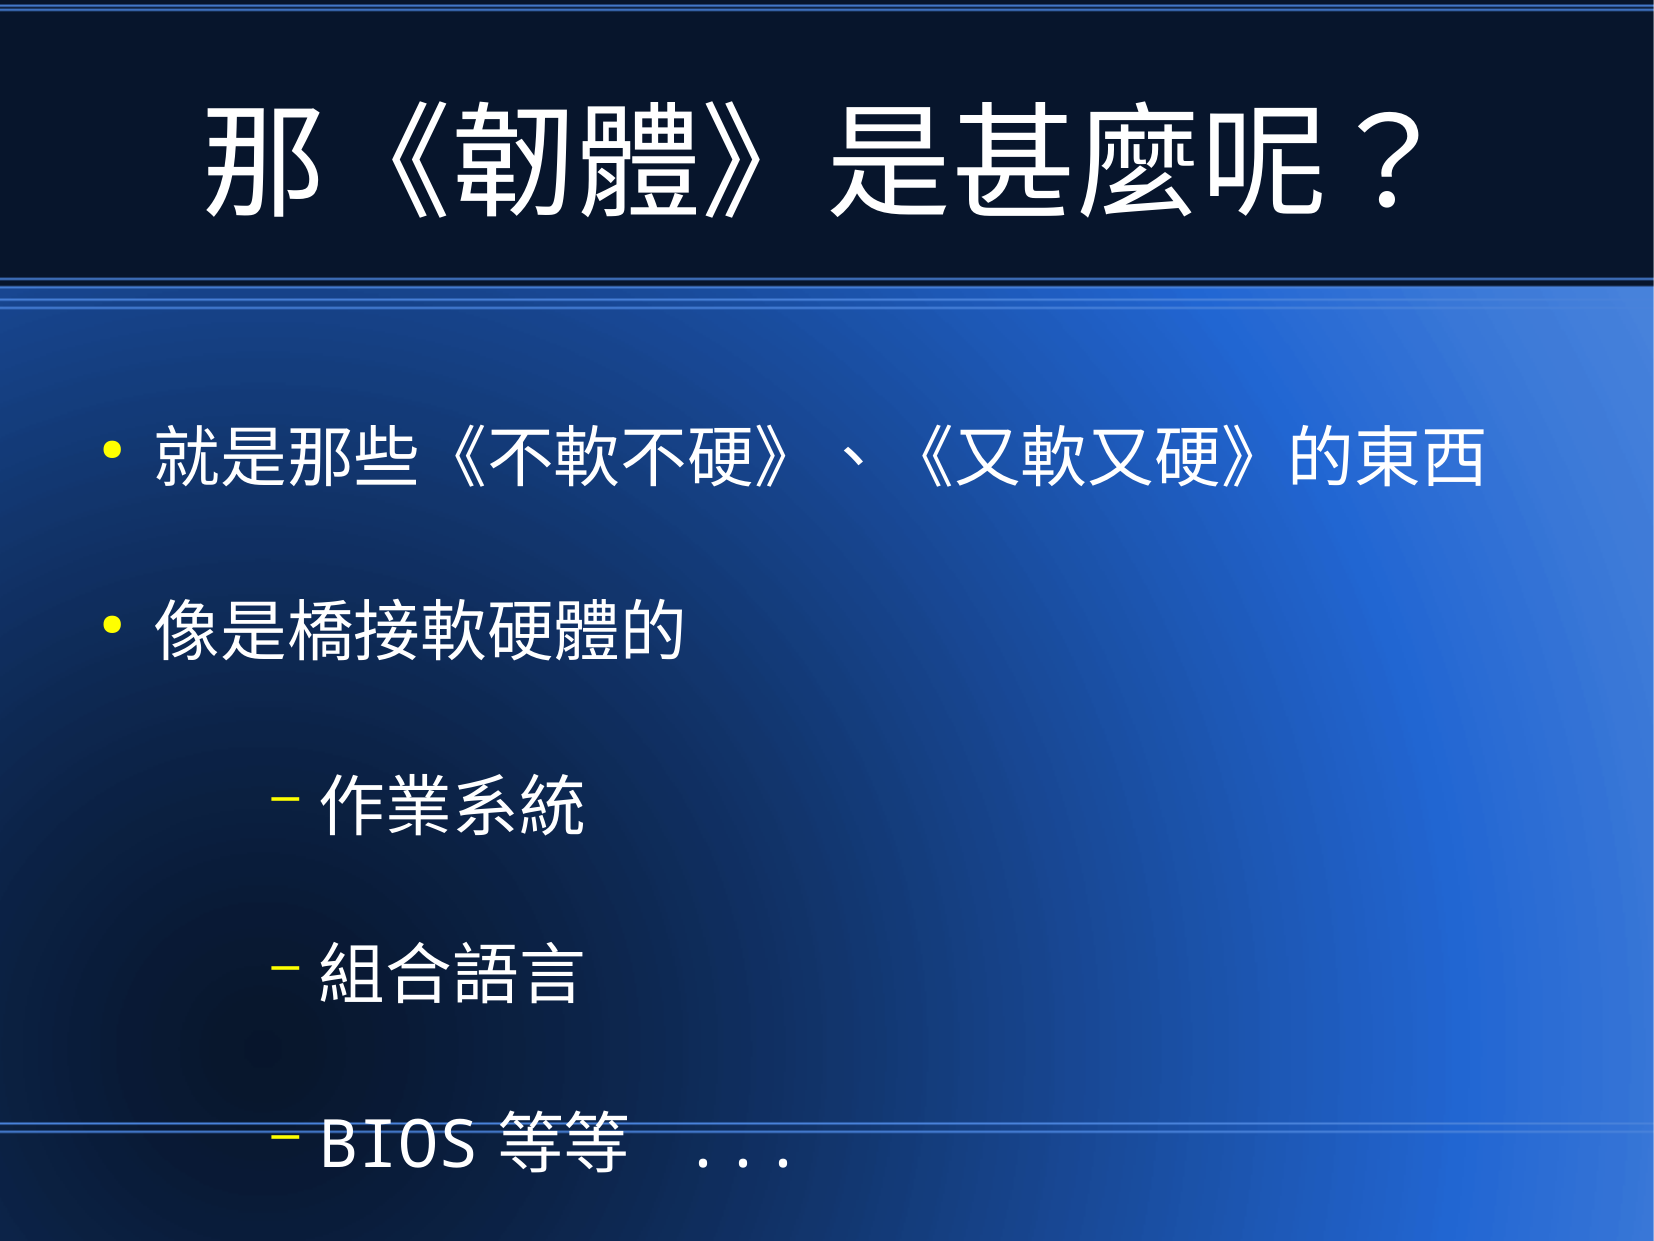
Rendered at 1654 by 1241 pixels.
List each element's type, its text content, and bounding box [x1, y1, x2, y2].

picture [0, 0, 1654, 1241]
title 那《韌體》是甚麼呢？ [82, 49, 1571, 257]
list 就是那些《不軟不硬》、《又軟又硬》的東西 像是橋接軟硬體的 作業系統 組合語言 BIOS等等 ... [82, 355, 1571, 1241]
